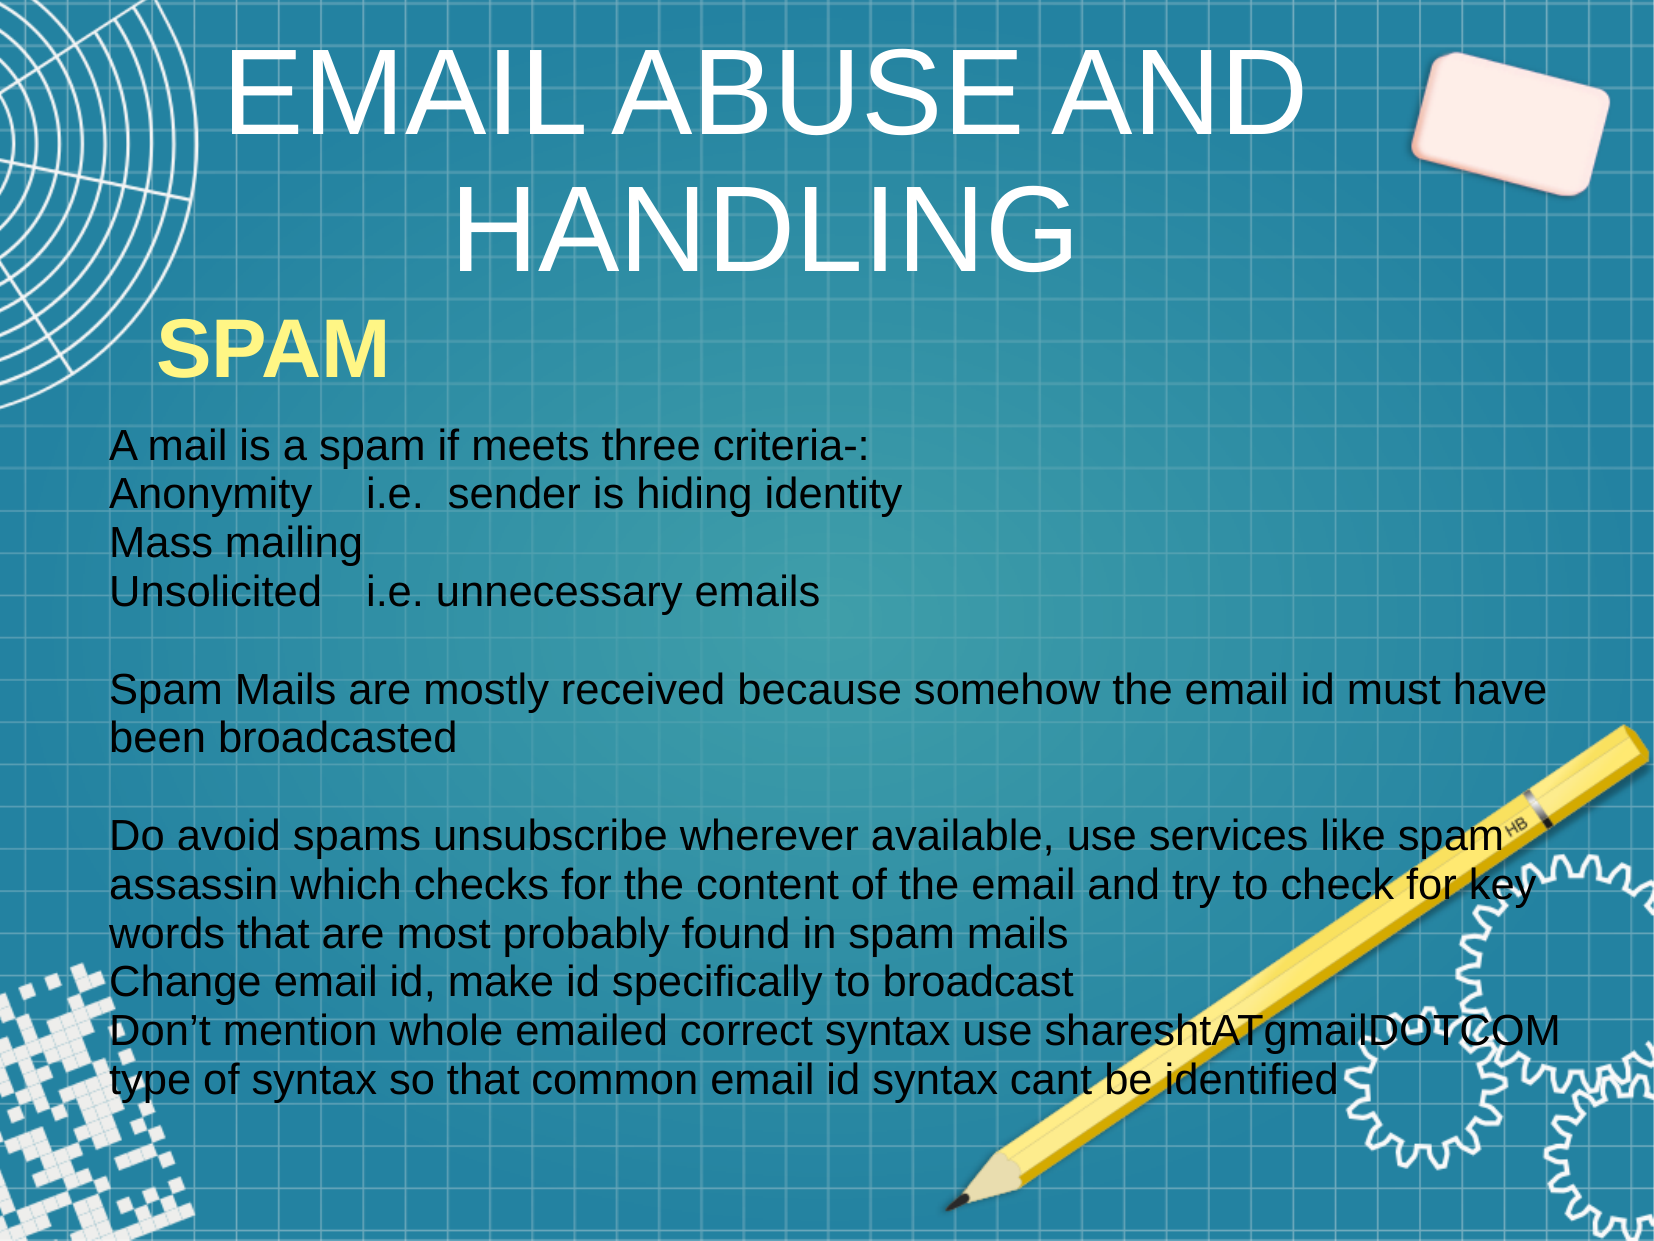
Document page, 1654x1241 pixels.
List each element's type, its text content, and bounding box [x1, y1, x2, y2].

text_box SPAM [141, 295, 1512, 414]
picture [0, 0, 1654, 1241]
text_box A mail is a spam if meets three criteria-: Anonymity i.e. sender is hiding identity Mass mailing Unsolicited i.e. unnecessary emails Spam Mails are mostly received because somehow the email id must have been broadcasted Do avoid spams unsubscribe wherever available, use services like spam assassin which checks for the content of the email and try to check for key words that are most probably found in spam mails Change email id, make id specifically to broadcast Don’t mention whole emailed correct syntax use shareshtATgmailDOTCOM type of syntax so that common email id syntax cant be identified [94, 413, 1583, 1182]
title EMAIL ABUSE AND HANDLING [174, 45, 1357, 276]
